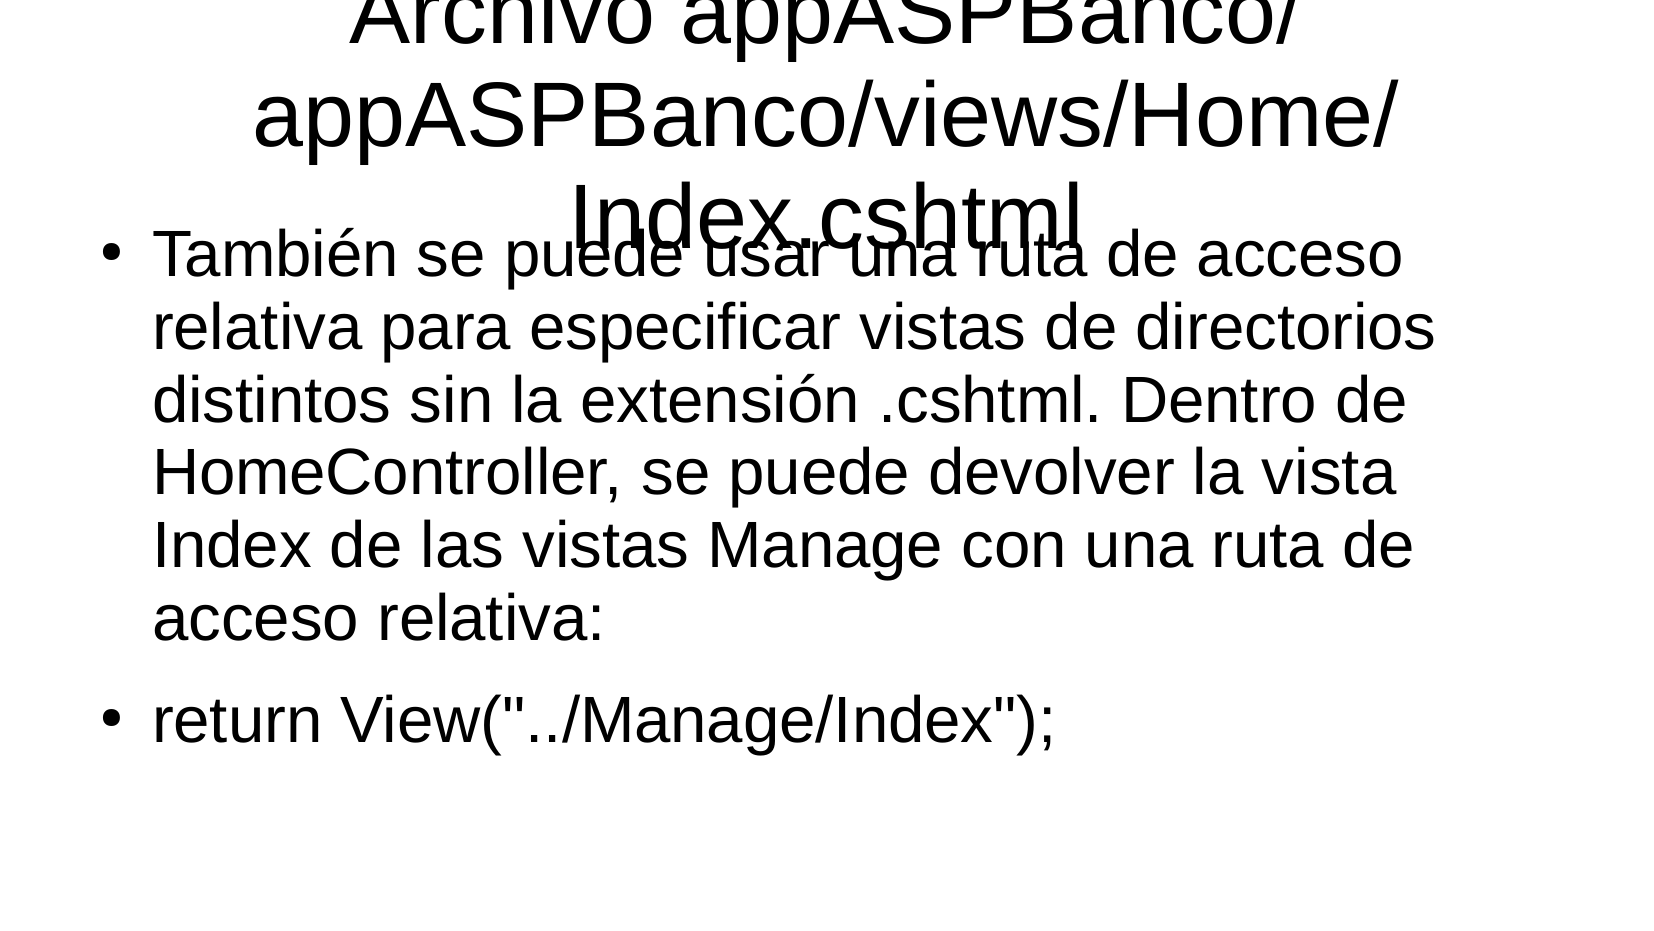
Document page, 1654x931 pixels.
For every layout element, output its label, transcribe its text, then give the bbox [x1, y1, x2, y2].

list También se puede usar una ruta de acceso relativa para especificar vistas de directorios distintos sin la extensión .cshtml. Dentro de HomeController, se puede devolver la vista Index de las vistas Manage con una ruta de acceso relativa: return View("../Manage/Index"); [82, 217, 1571, 758]
title Archivo appASPBanco/ appASPBanco/views/Home/ Index.cshtml [82, 0, 1571, 217]
